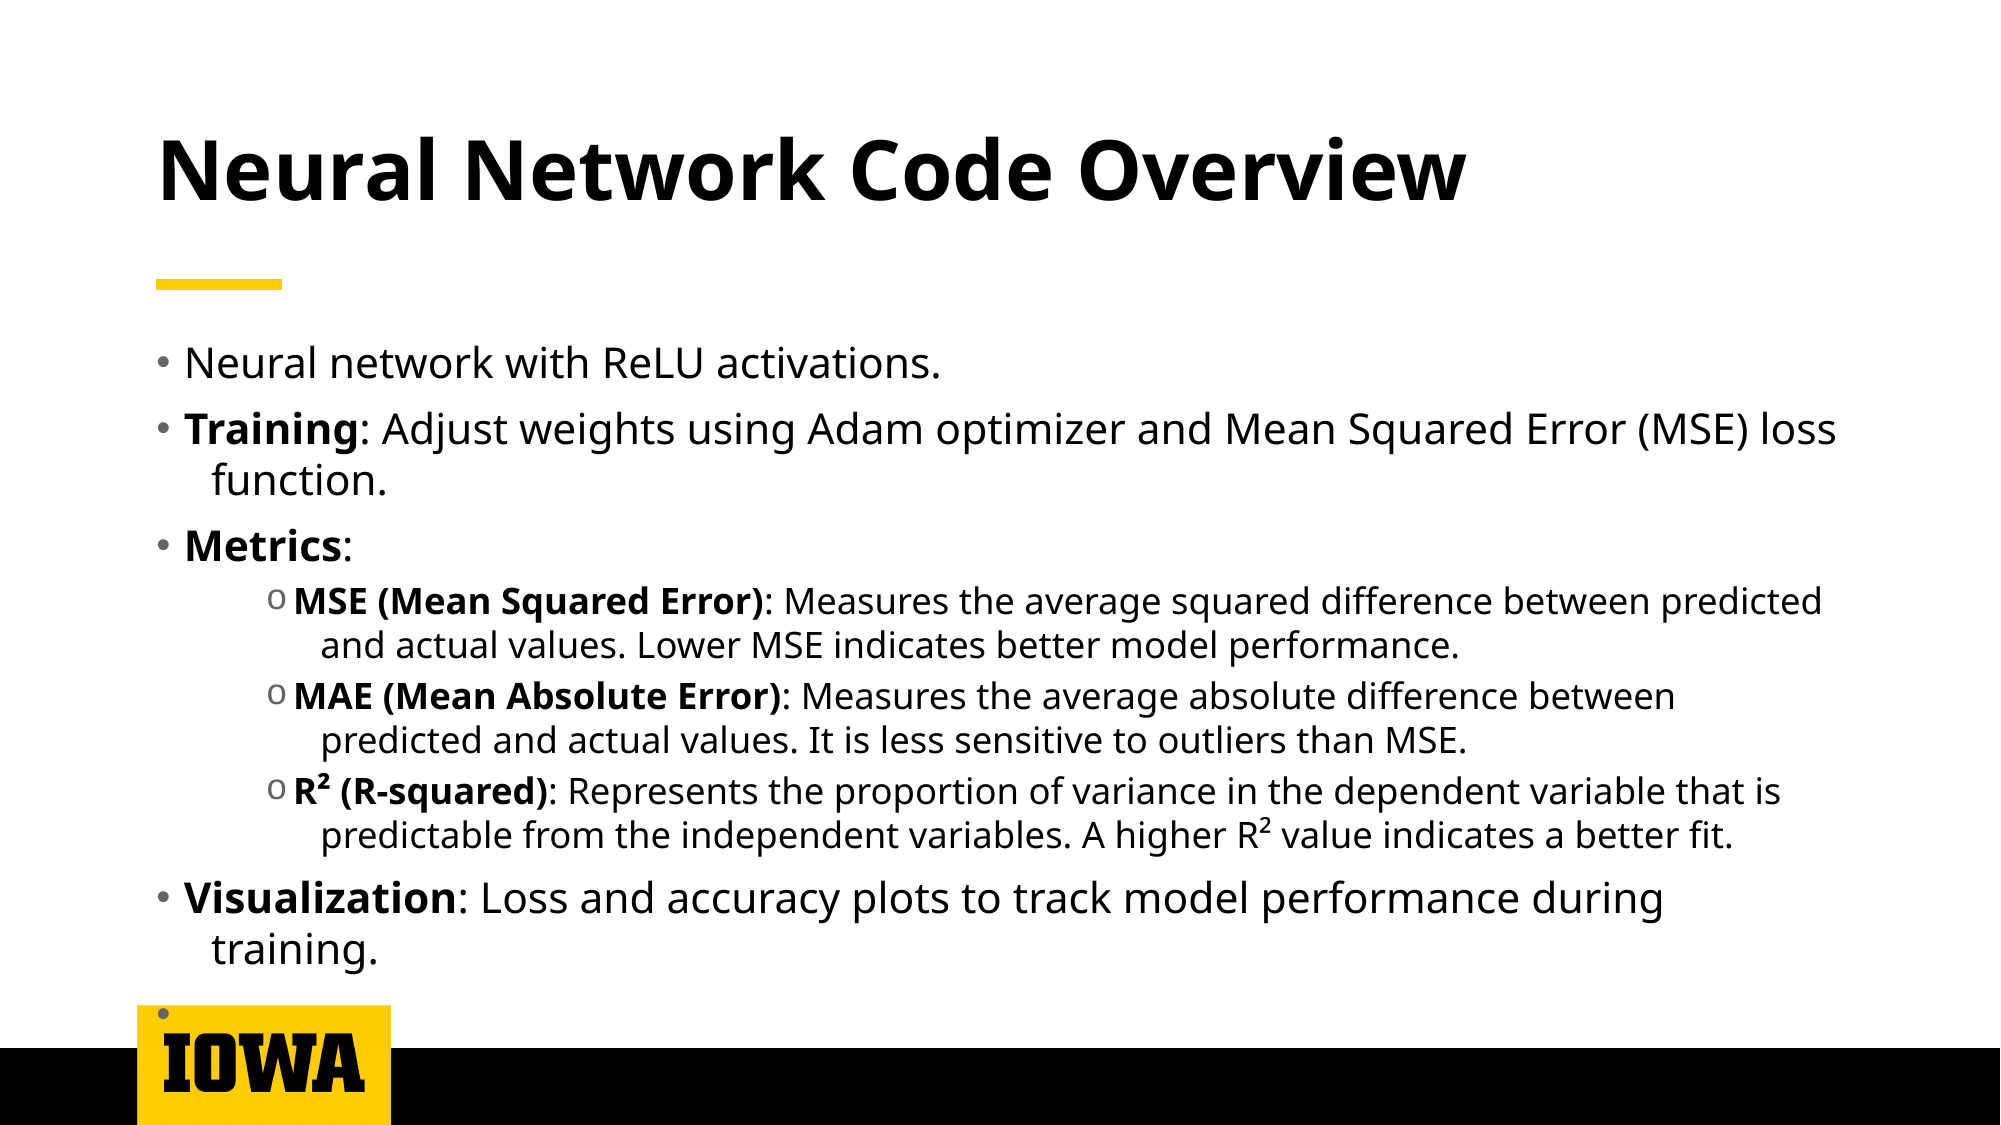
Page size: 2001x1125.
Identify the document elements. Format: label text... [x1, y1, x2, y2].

list Neural network with ReLU activations. Training: Adjust weights using Adam optimizer and Mean Squared Error (MSE) loss function. Metrics: MSE (Mean Squared Error): Measures the average squared difference between predicted and actual values. Lower MSE indicates better model performance. MAE (Mean Absolute Error): Measures the average absolute difference between predicted and actual values. It is less sensitive to outliers than MSE. R² (R-squared): Represents the proportion of variance in the dependent variable that is predictable from the independent variables. A higher R² value indicates a better fit. Visualization: Loss and accuracy plots to track model performance during training. [156, 336, 1844, 976]
title Neural Network Code Overview [156, 63, 1844, 283]
